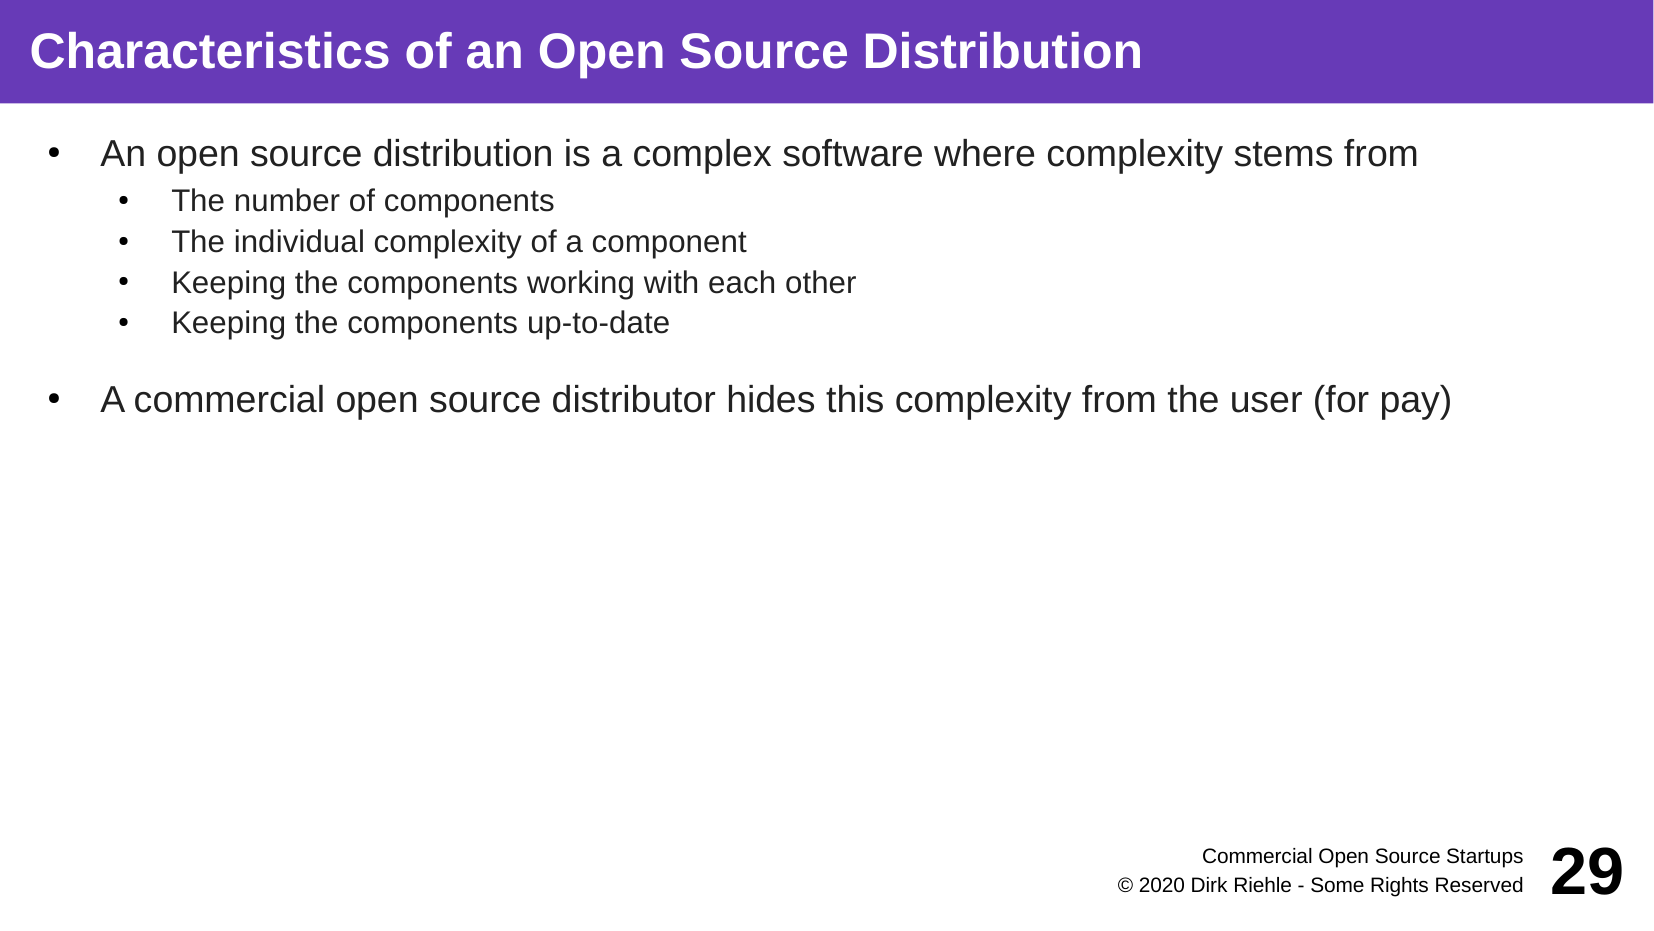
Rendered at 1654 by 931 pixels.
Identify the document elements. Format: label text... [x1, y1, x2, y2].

list An open source distribution is a complex software where complexity stems from The number of components The individual complexity of a component Keeping the components working with each other Keeping the components up-to-date A commercial open source distributor hides this complexity from the user (for pay) [29, 132, 1625, 813]
title Characteristics of an Open Source Distribution [0, 0, 1654, 104]
